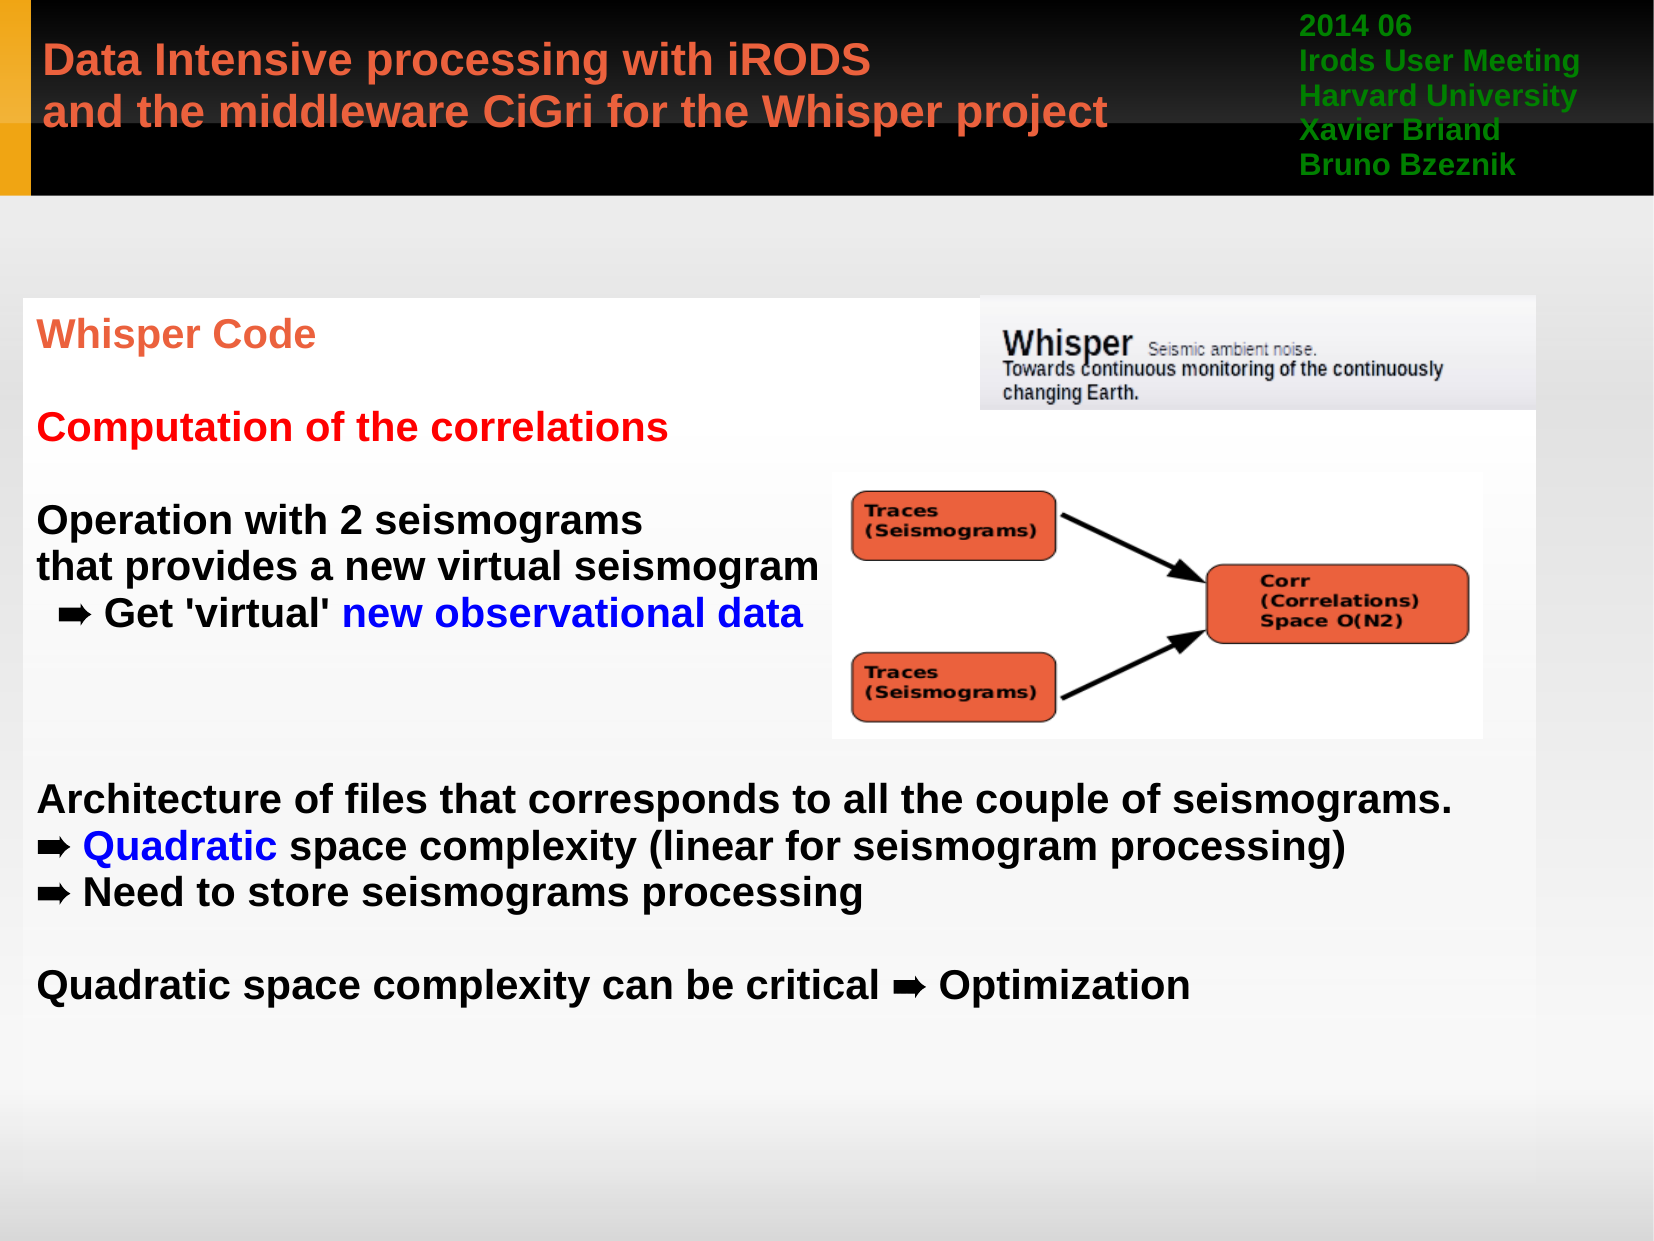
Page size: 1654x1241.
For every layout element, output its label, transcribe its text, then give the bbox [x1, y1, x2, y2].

picture [219, 54, 228, 59]
picture [52, 49, 67, 59]
picture [818, 49, 833, 59]
picture [336, 54, 345, 59]
picture [473, 54, 482, 59]
title 2014 06 Irods User Meeting Harvard University Xavier Briand Bruno Bzeznik [1299, 41, 1654, 219]
picture [420, 55, 430, 59]
list Whisper Code Computation of the correlations Operation with 2 seismograms that provides a new virtual seismogram à Get 'virtual' new observational data Architecture of files that corresponds to all the couple of seismograms. à Quadratic space complexity (linear for seismogram processing) à Need to store seismograms processing Quadratic space complexity can be critical à Optimization [23, 298, 1536, 1211]
picture [781, 48, 799, 59]
title Data Intensive processing with iRODS and the middleware CiGri for the Whisper project [29, 59, 1365, 266]
picture [0, 0, 1654, 1241]
picture [749, 49, 763, 58]
